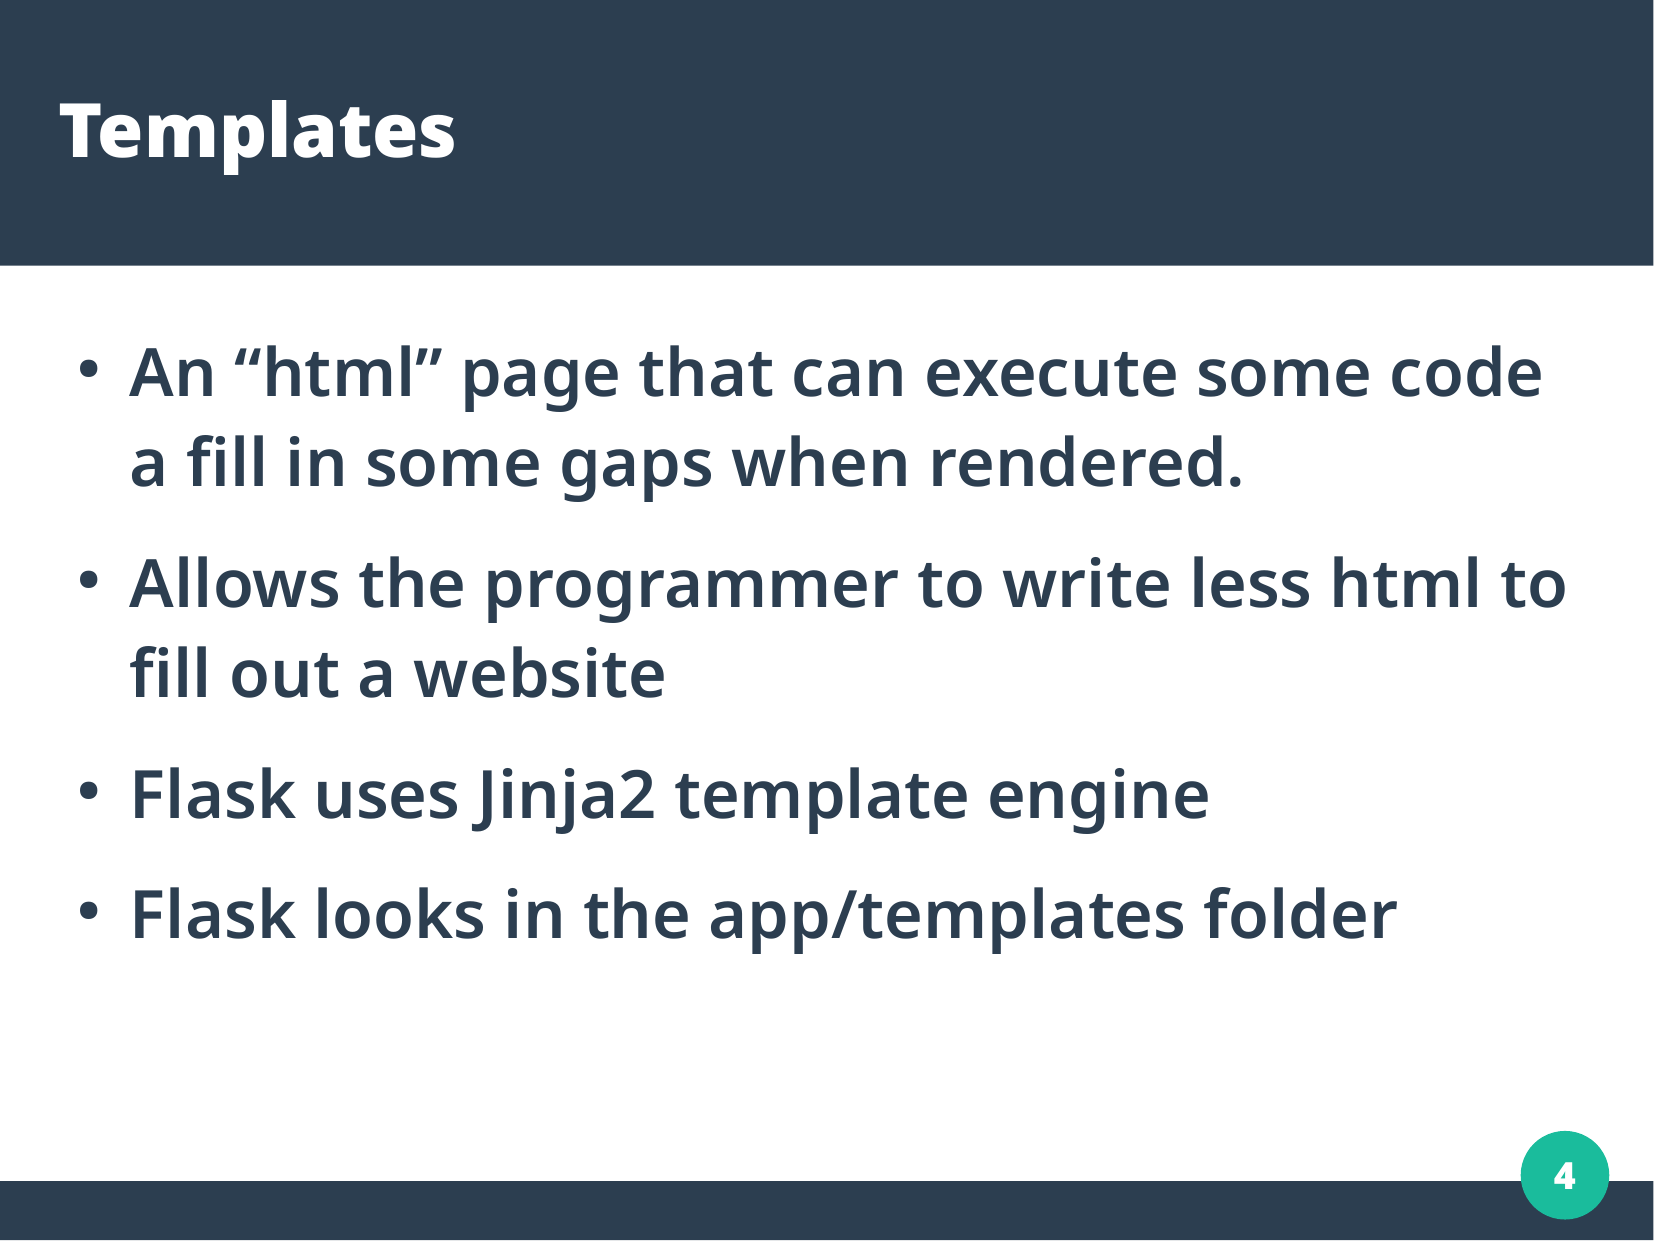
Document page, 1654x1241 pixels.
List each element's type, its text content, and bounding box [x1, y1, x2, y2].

list An “html” page that can execute some code a fill in some gaps when rendered. Allows the programmer to write less html to fill out a website Flask uses Jinja2 template engine Flask looks in the app/templates folder [59, 324, 1595, 1152]
title Templates [59, 49, 1595, 207]
